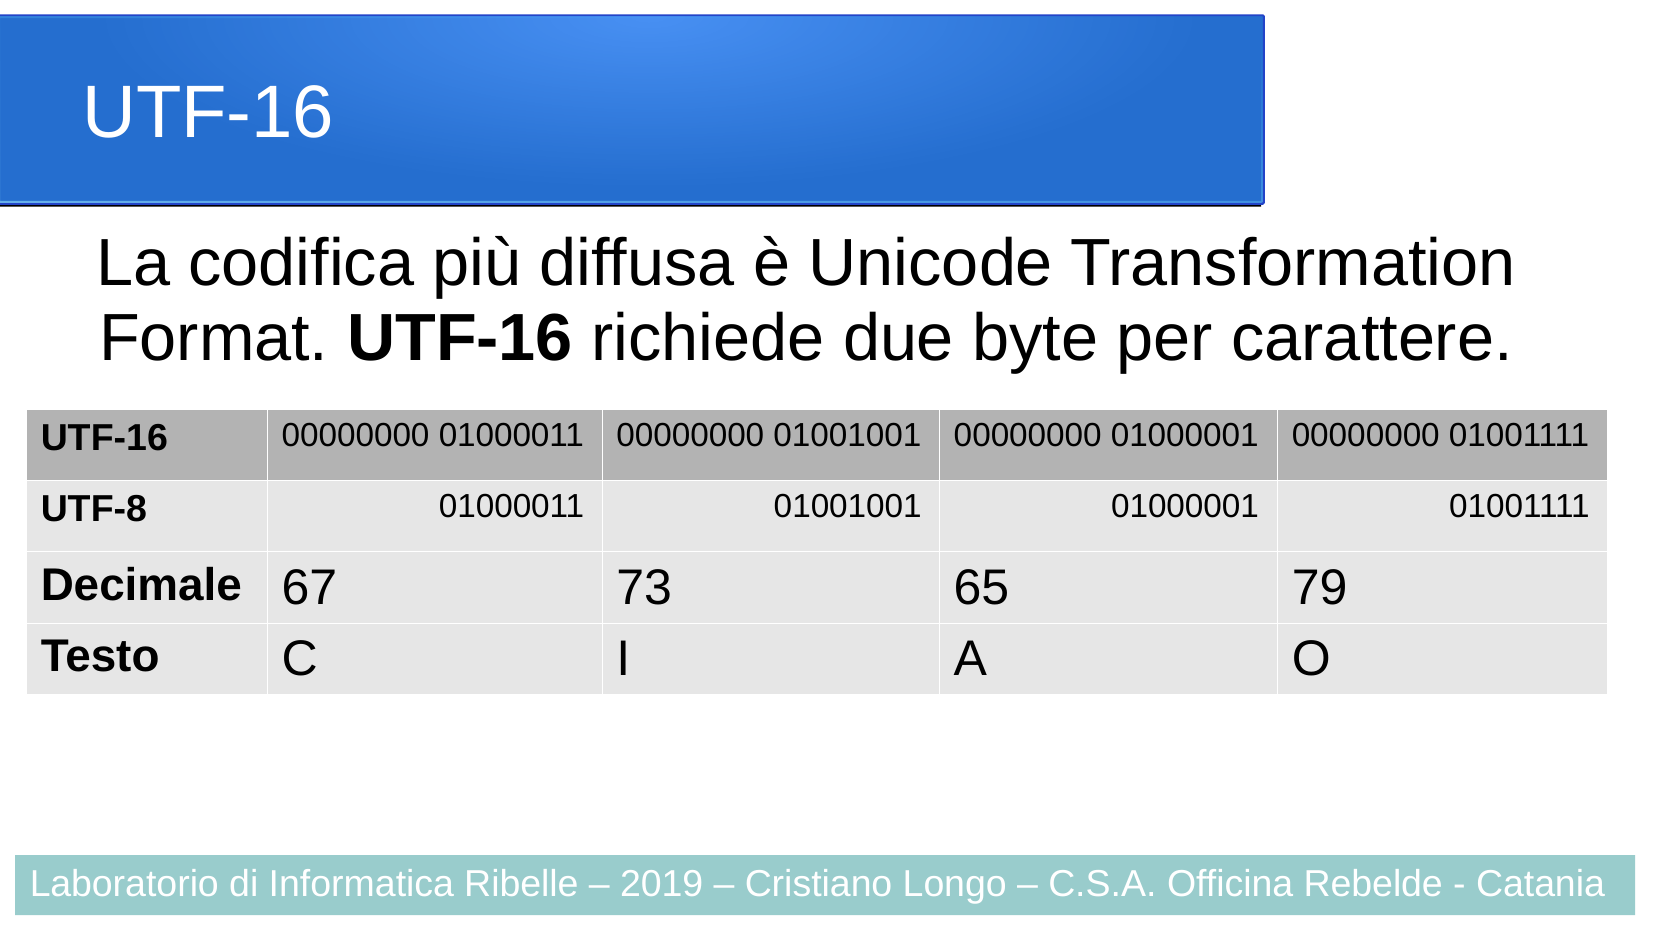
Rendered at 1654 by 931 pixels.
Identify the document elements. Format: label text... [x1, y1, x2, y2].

table_cell 65 [940, 552, 1277, 623]
table_cell 01001111 [1278, 481, 1607, 551]
table_header 00000000 01001001 [603, 410, 939, 480]
title UTF-16 [82, 35, 1235, 189]
subtitle La codifica più diffusa è Unicode Transformation Format. UTF-16 richiede due byte per carattere. [82, 224, 1531, 376]
table_cell Testo [27, 624, 267, 694]
table_cell 01000011 [268, 481, 602, 551]
table_cell 73 [603, 552, 939, 623]
table_cell O [1278, 624, 1607, 694]
text_box Laboratorio di Informatica Ribelle – 2019 – Cristiano Longo – C.S.A. Officina Rebelde - Catania [15, 855, 1636, 916]
table_cell 01000001 [940, 481, 1277, 551]
table_cell Decimale [27, 552, 267, 623]
table_cell A [940, 624, 1277, 694]
table_cell 79 [1278, 552, 1607, 623]
table_header 00000000 01000011 [268, 410, 602, 480]
table_header UTF-16 [27, 410, 267, 480]
table_header 00000000 01000001 [940, 410, 1277, 480]
table_header 00000000 01001111 [1278, 410, 1607, 480]
table_cell 67 [268, 552, 602, 623]
table_cell I [603, 624, 939, 694]
table_cell 01001001 [603, 481, 939, 551]
table_cell UTF-8 [27, 481, 267, 551]
table_cell C [268, 624, 602, 694]
